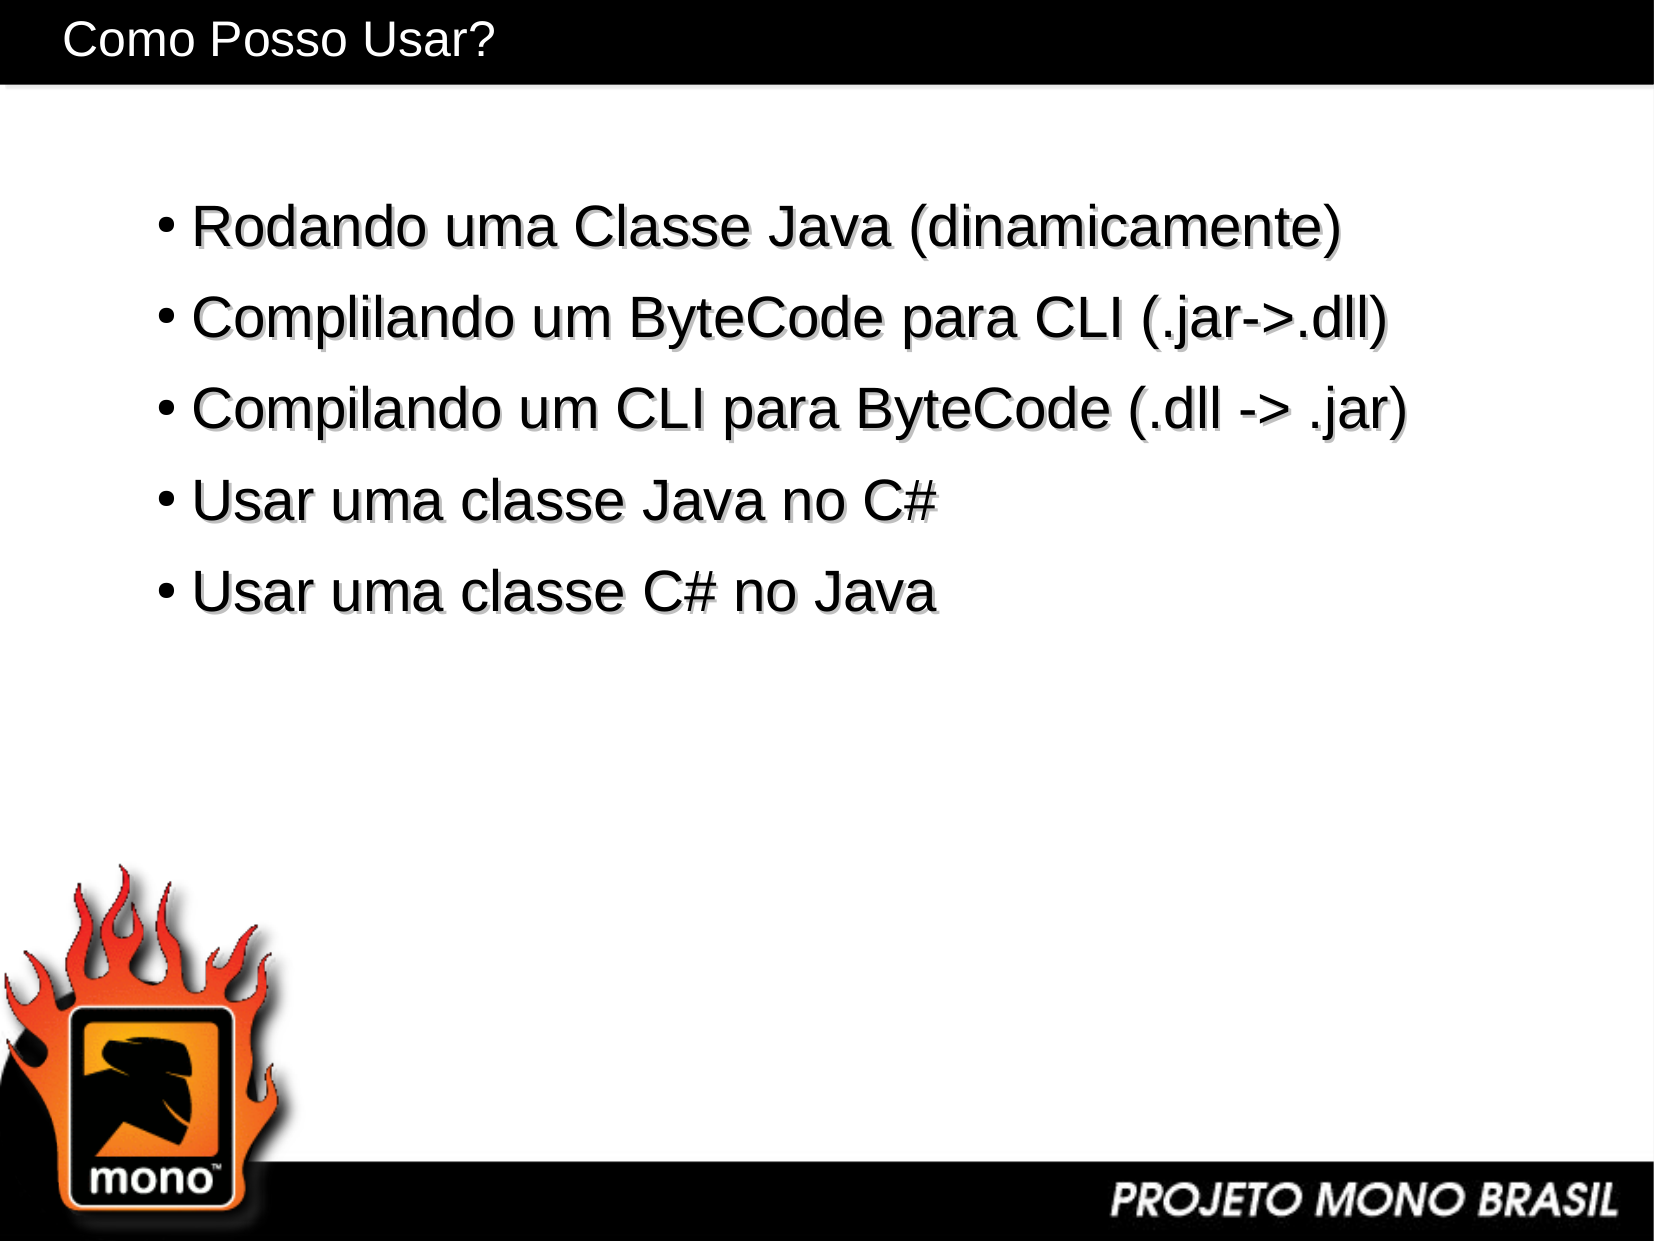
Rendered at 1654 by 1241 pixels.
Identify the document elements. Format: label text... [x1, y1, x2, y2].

title Como Posso Usar? [63, 10, 1476, 73]
list Rodando uma Classe Java (dinamicamente) Complilando um ByteCode para CLI (.jar->.dll) Compilando um CLI para ByteCode (.dll -> .jar) Usar uma classe Java no C# Usar uma classe C# no Java [85, 198, 1498, 666]
picture [0, 85, 1654, 1241]
